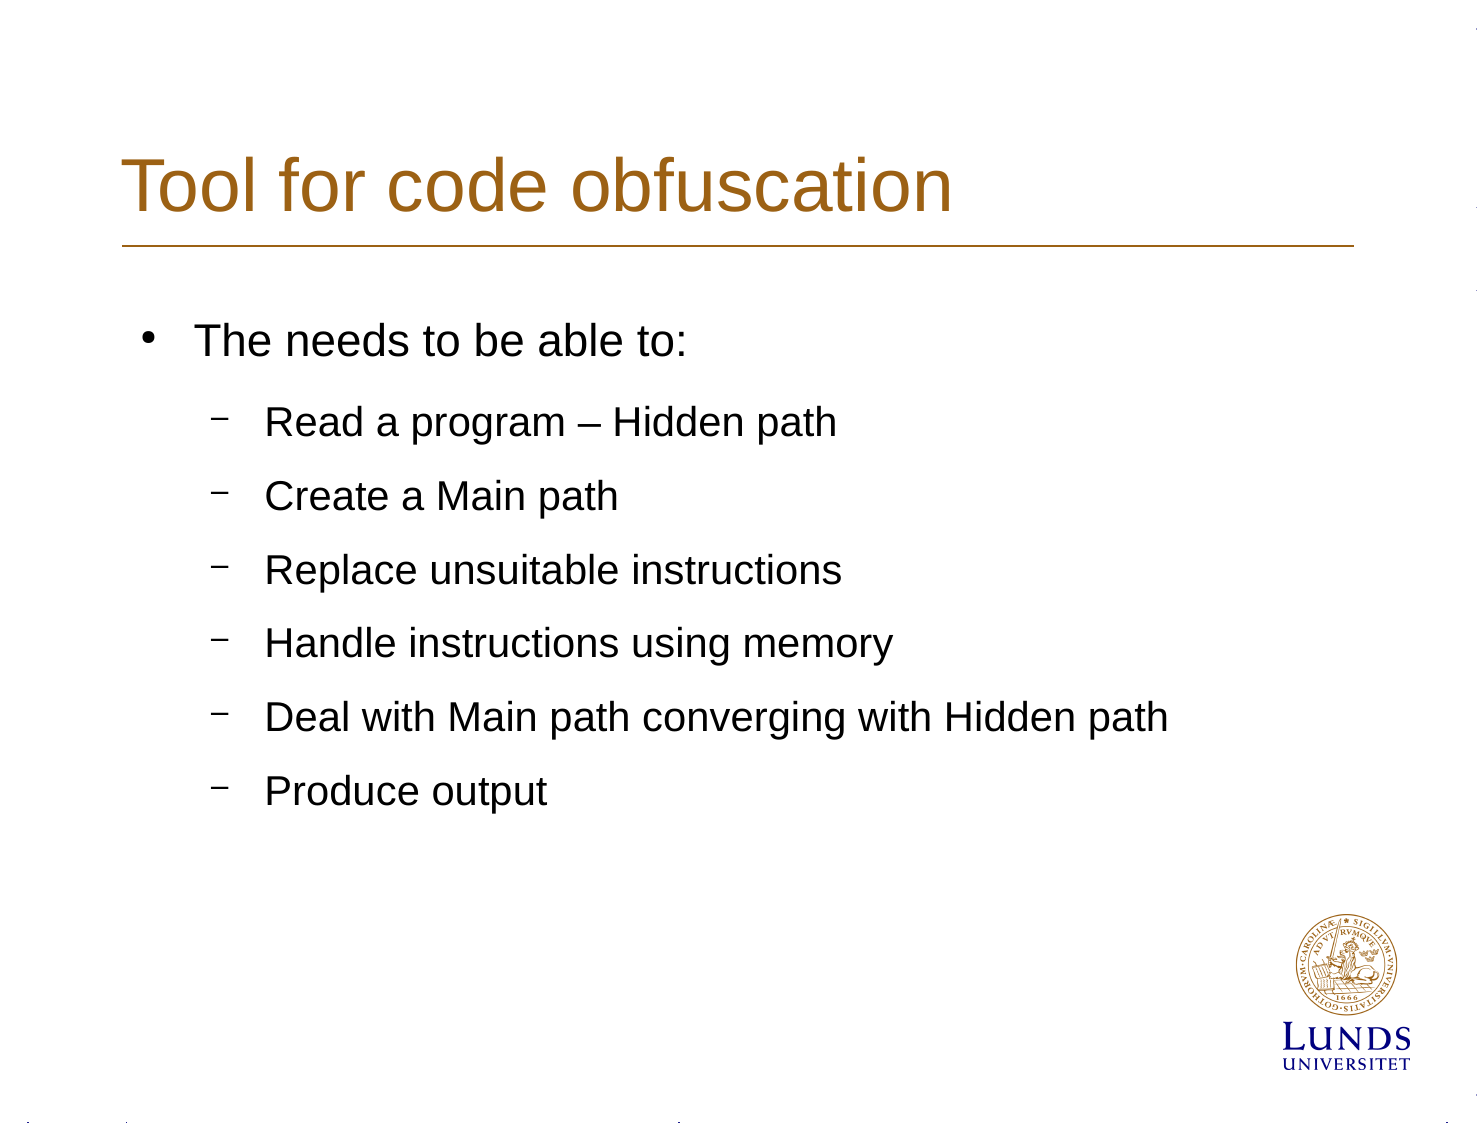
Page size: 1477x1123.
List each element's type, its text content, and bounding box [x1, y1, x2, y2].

list The needs to be able to: Read a program – Hidden path Create a Main path Replace unsuitable instructions Handle instructions using memory Deal with Main path converging with Hidden path Produce output [107, 303, 1353, 888]
title Tool for code obfuscation [105, 46, 1354, 234]
picture [1283, 914, 1410, 1070]
